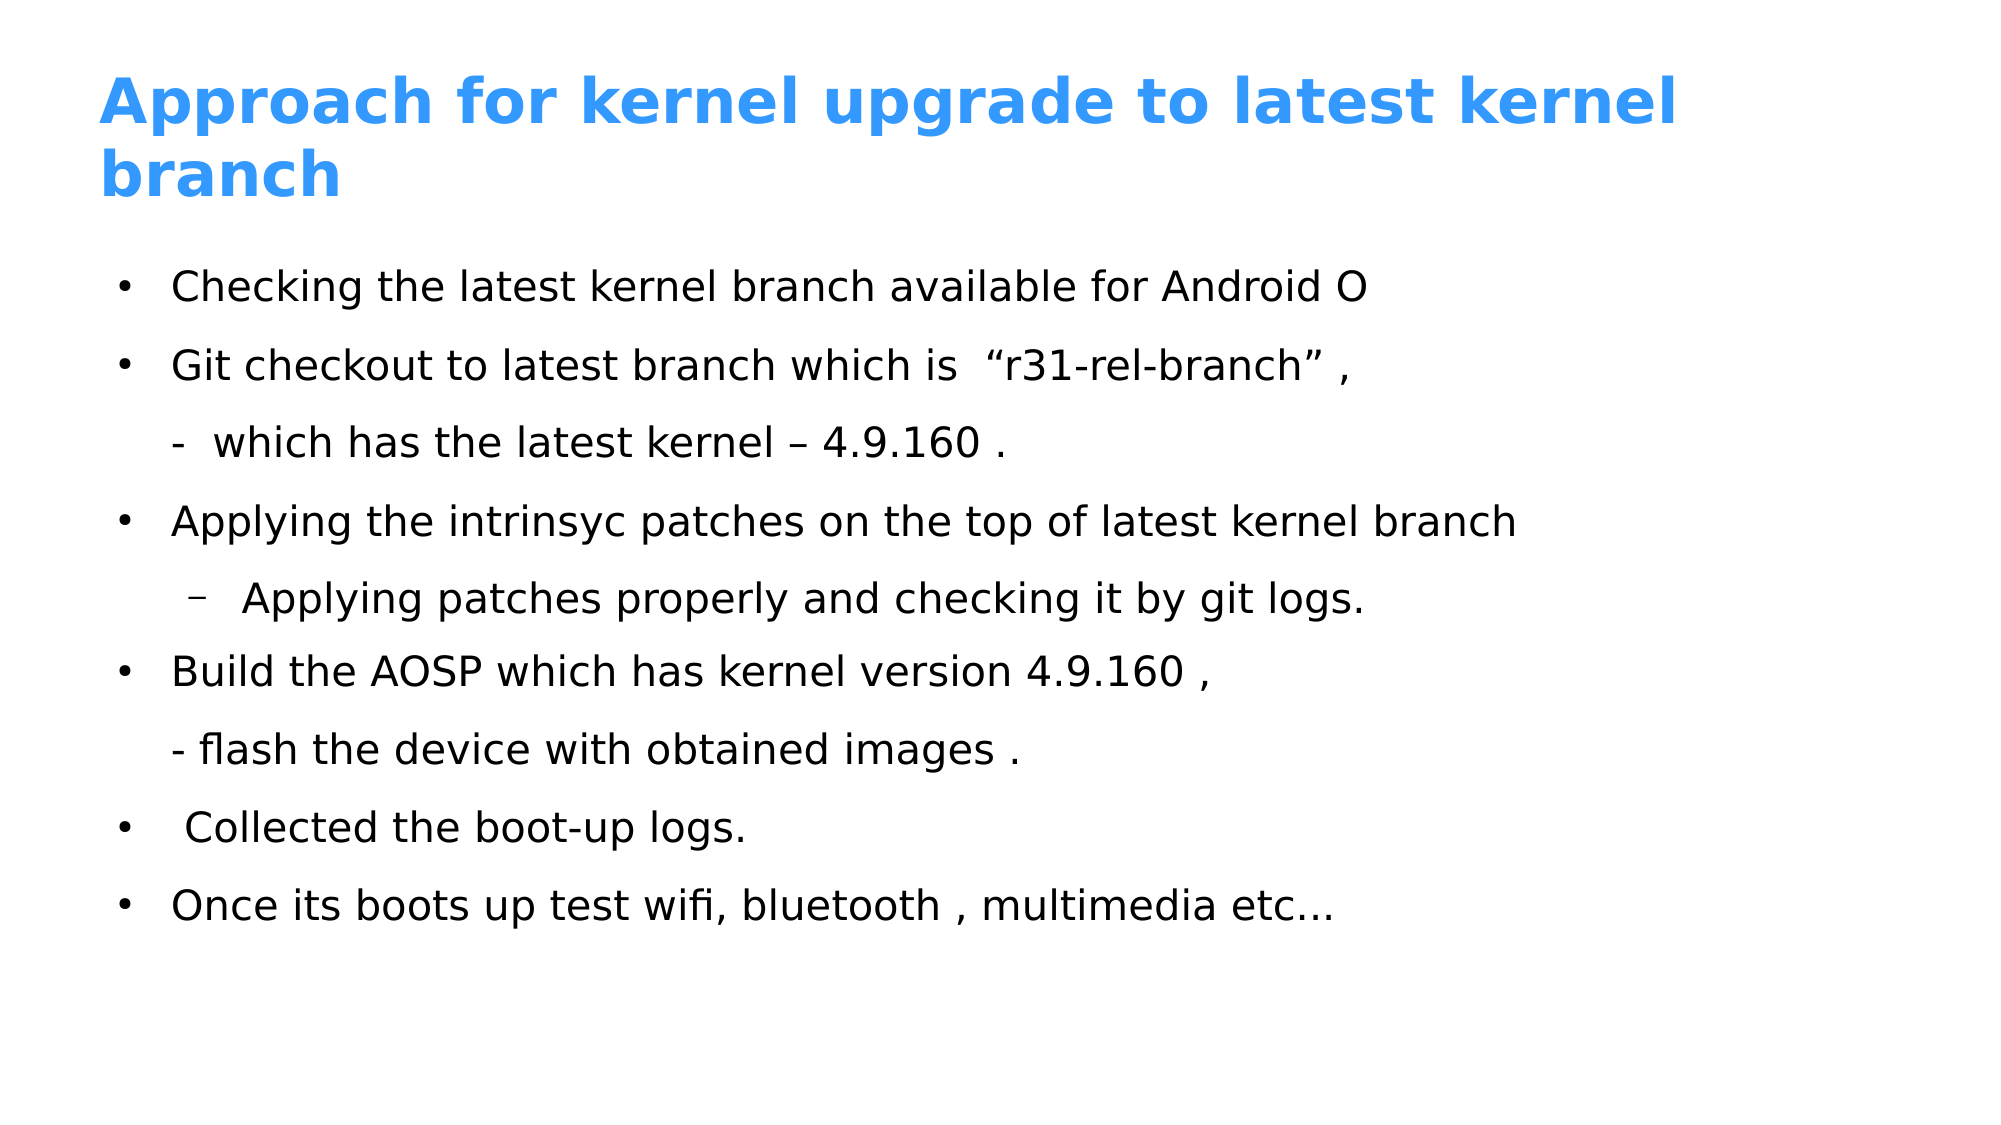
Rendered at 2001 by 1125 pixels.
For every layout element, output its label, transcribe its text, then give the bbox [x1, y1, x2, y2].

list Checking the latest kernel branch available for Android O Git checkout to latest branch which is “r31-rel-branch” , - which has the latest kernel – 4.9.160 . Applying the intrinsyc patches on the top of latest kernel branch Applying patches properly and checking it by git logs. Build the AOSP which has kernel version 4.9.160 , - flash the device with obtained images . Collected the boot-up logs. Once its boots up test wifi, bluetooth , multimedia etc... [99, 263, 1900, 1006]
title Approach for kernel upgrade to latest kernel branch [99, 44, 1900, 233]
